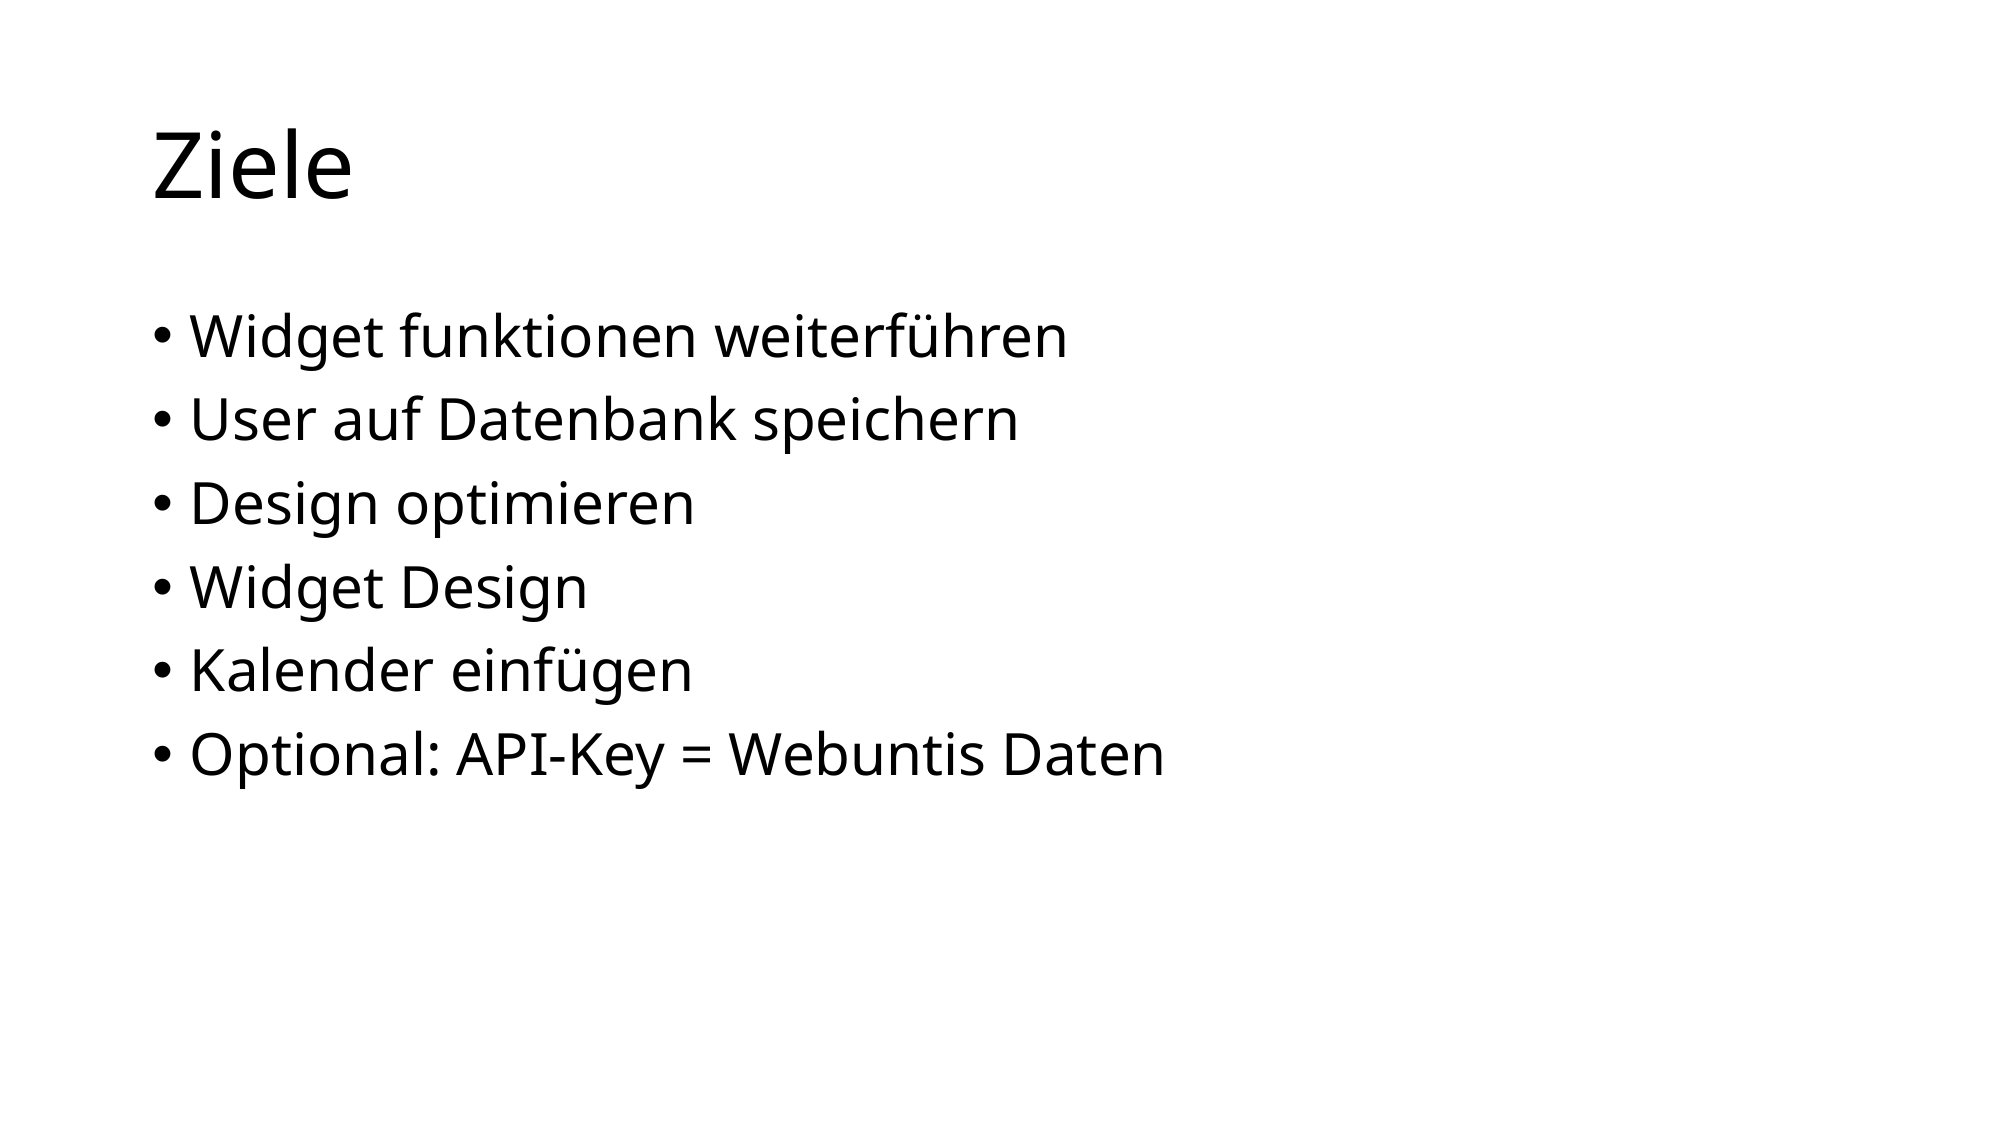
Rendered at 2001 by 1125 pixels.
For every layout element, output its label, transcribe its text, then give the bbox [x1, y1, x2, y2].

list Widget funktionen weiterführen User auf Datenbank speichern Design optimieren Widget Design Kalender einfügen Optional: API-Key = Webuntis Daten [137, 299, 1863, 1014]
title Ziele [137, 59, 1863, 278]
